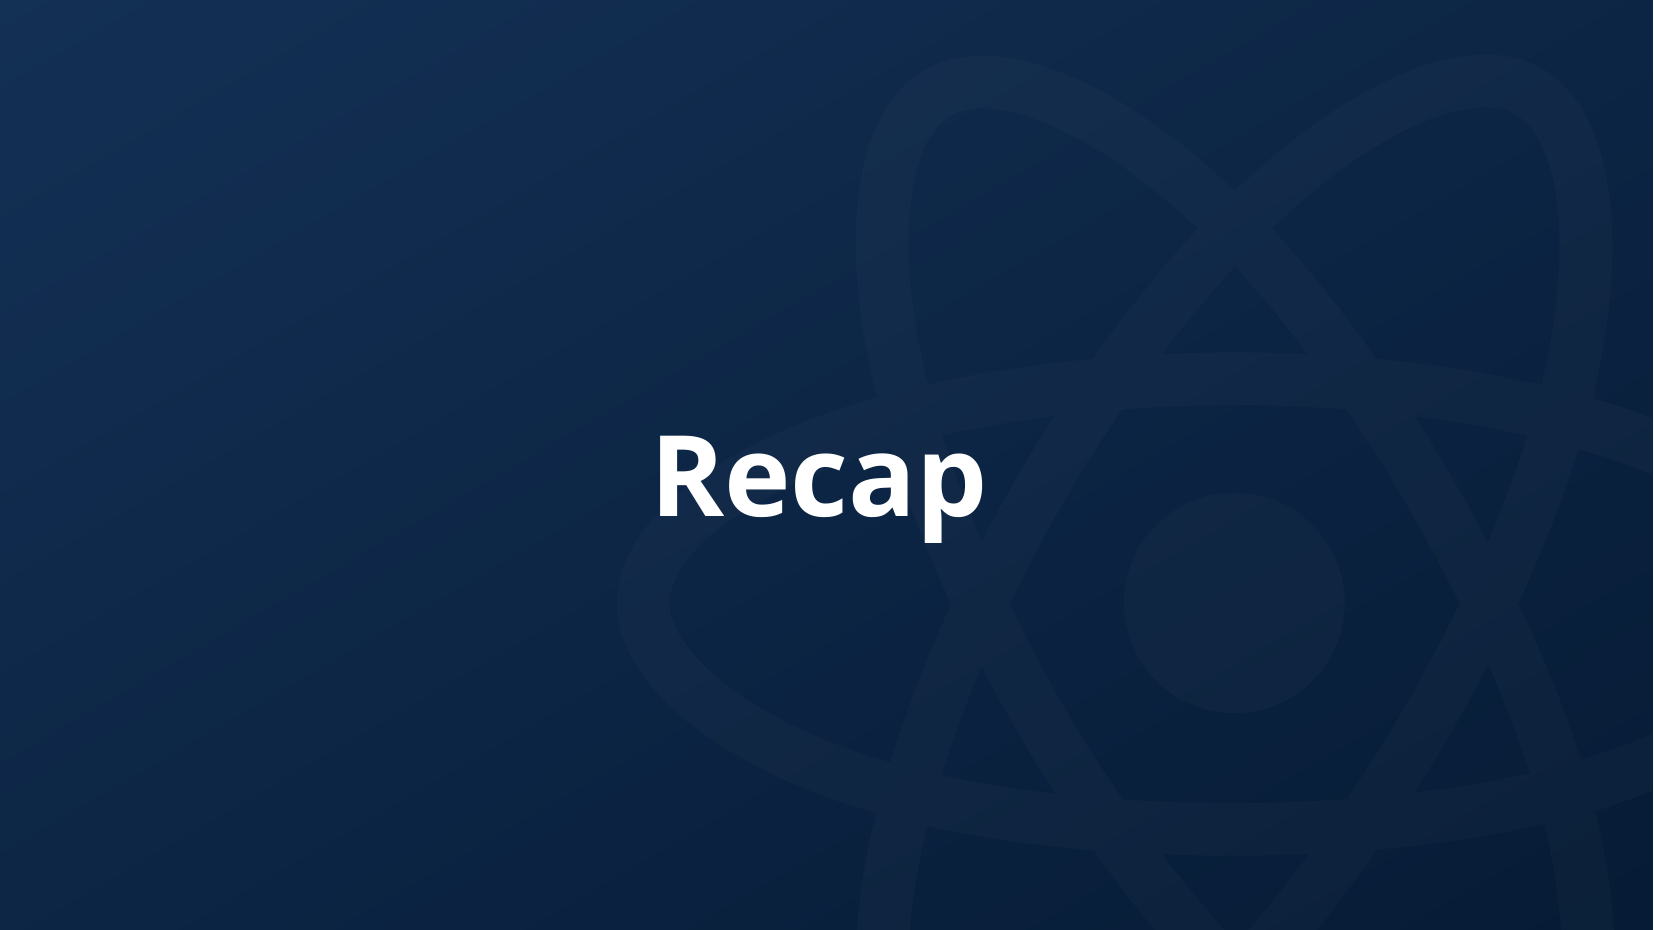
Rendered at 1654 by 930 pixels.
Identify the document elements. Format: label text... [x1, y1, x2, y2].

title Recap [75, 395, 1563, 551]
